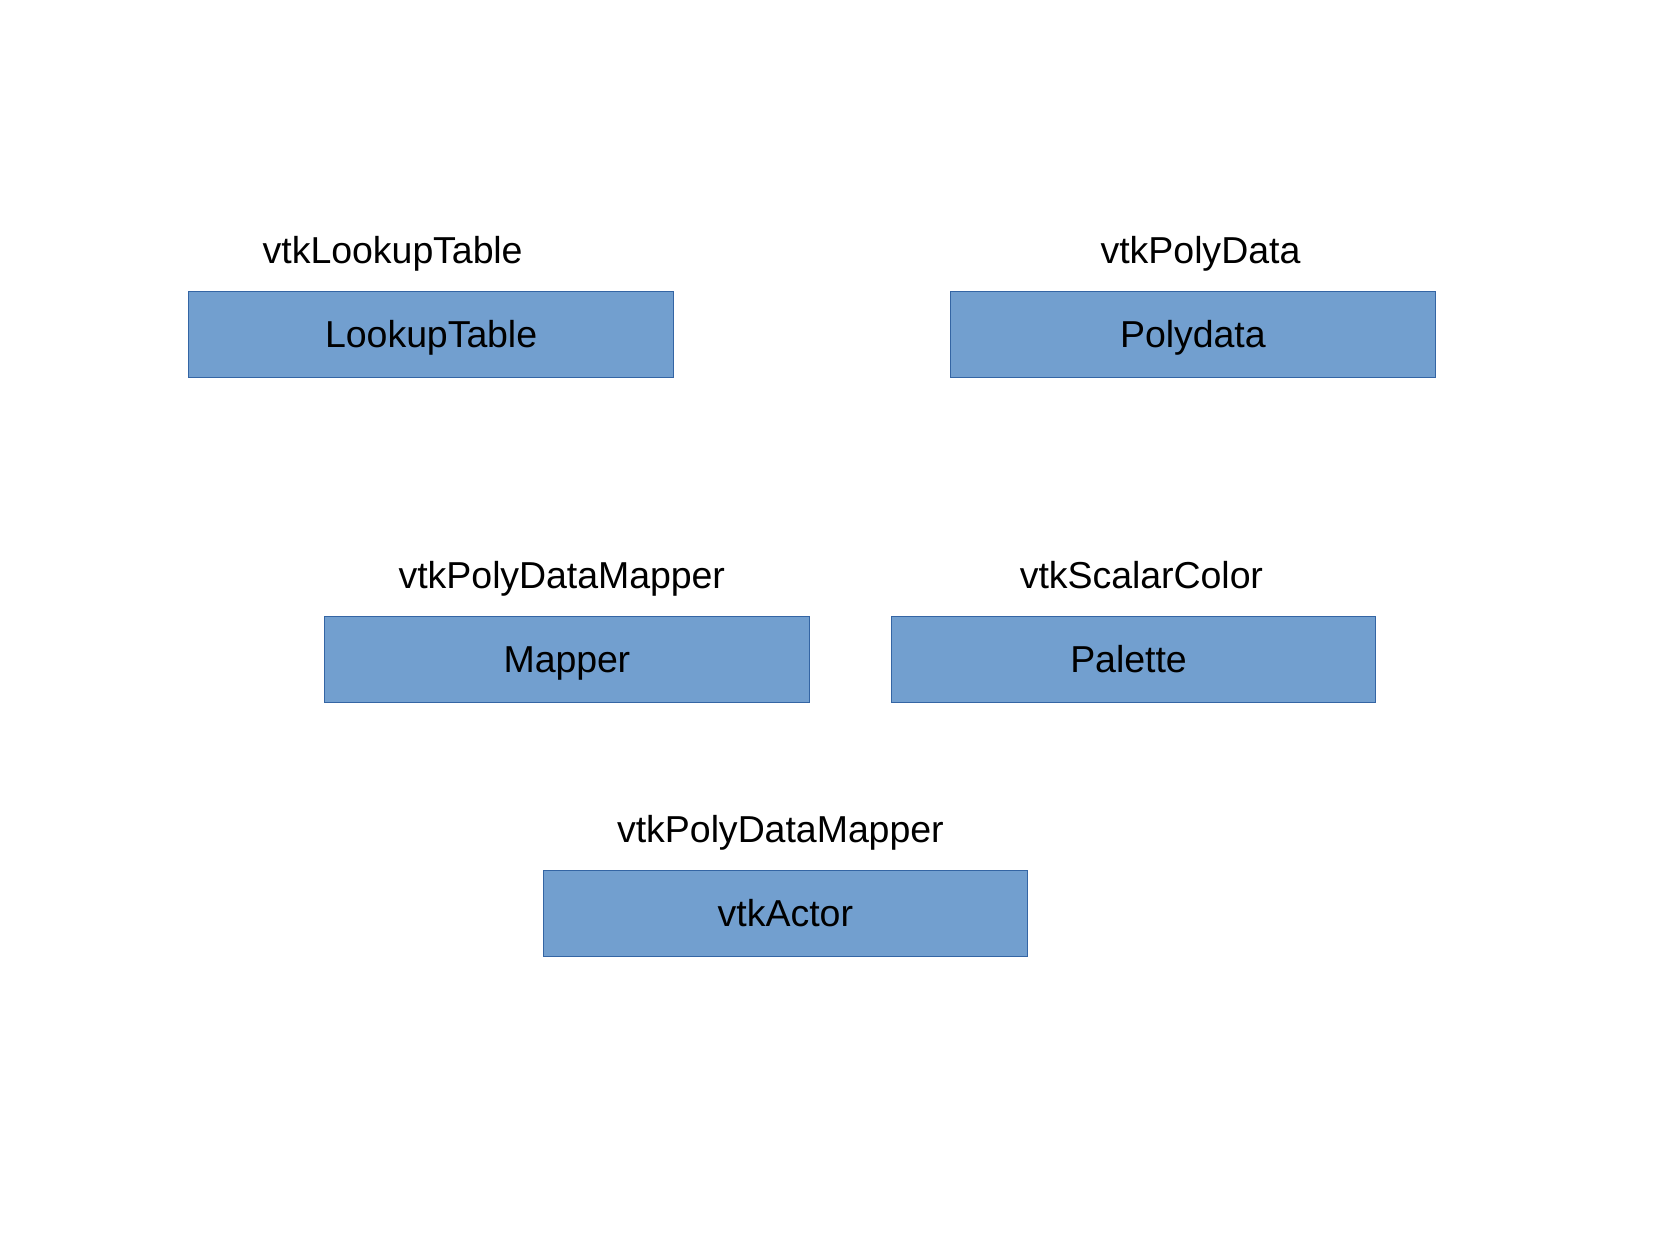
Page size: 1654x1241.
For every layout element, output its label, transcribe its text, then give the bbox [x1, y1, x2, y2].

text_box vtkPolyDataMapper [383, 546, 766, 617]
text_box Polydata [950, 291, 1436, 378]
text_box Palette [891, 616, 1376, 703]
text_box LookupTable [188, 291, 674, 378]
text_box vtkActor [543, 870, 1028, 957]
text_box Mapper [324, 616, 810, 703]
text_box vtkScalarColor [950, 546, 1332, 617]
text_box vtkPolyData [1009, 222, 1391, 292]
text_box vtkLookupTable [248, 222, 630, 292]
text_box vtkPolyDataMapper [602, 800, 984, 871]
